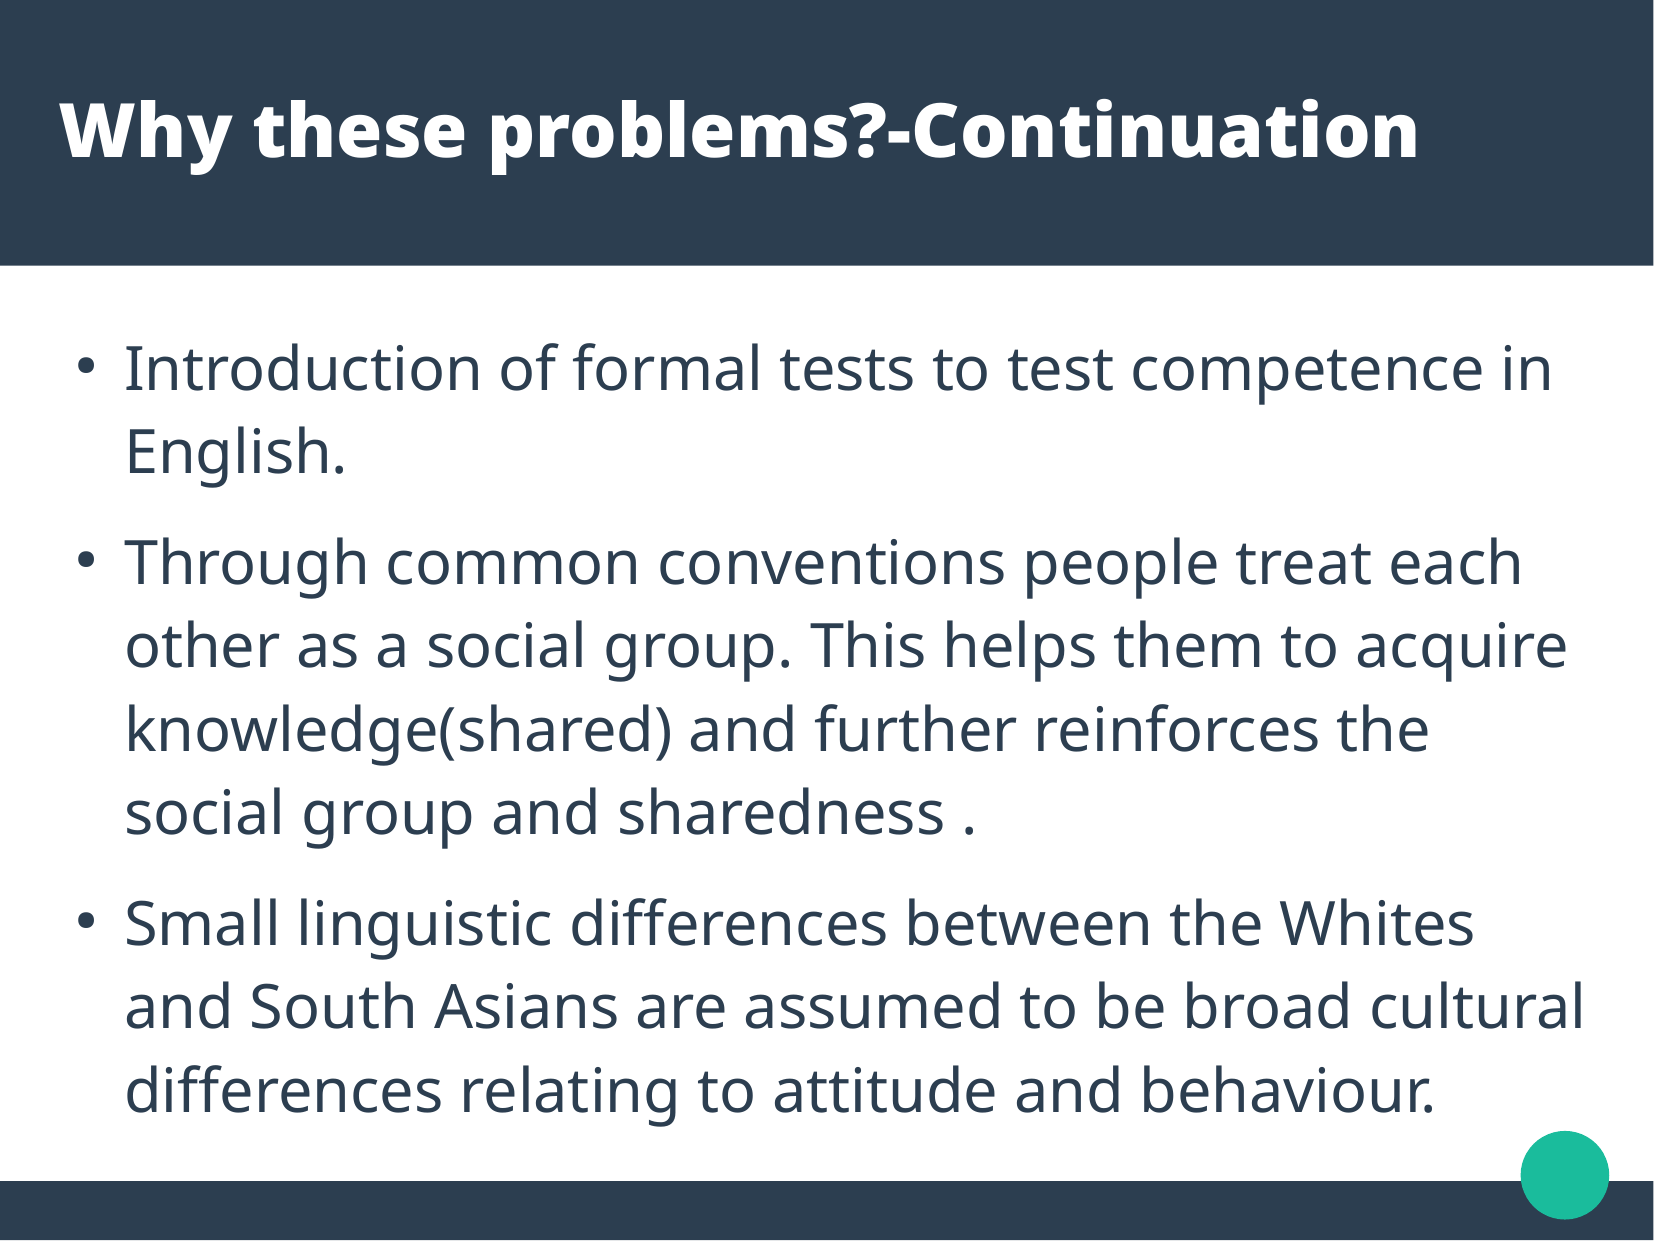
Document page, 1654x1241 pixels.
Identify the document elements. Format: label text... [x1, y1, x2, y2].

list Introduction of formal tests to test competence in English. Through common conventions people treat each other as a social group. This helps them to acquire knowledge(shared) and further reinforces the social group and sharedness . Small linguistic differences between the Whites and South Asians are assumed to be broad cultural differences relating to attitude and behaviour. [59, 324, 1595, 1152]
title Why these problems?-Continuation [59, 49, 1595, 207]
